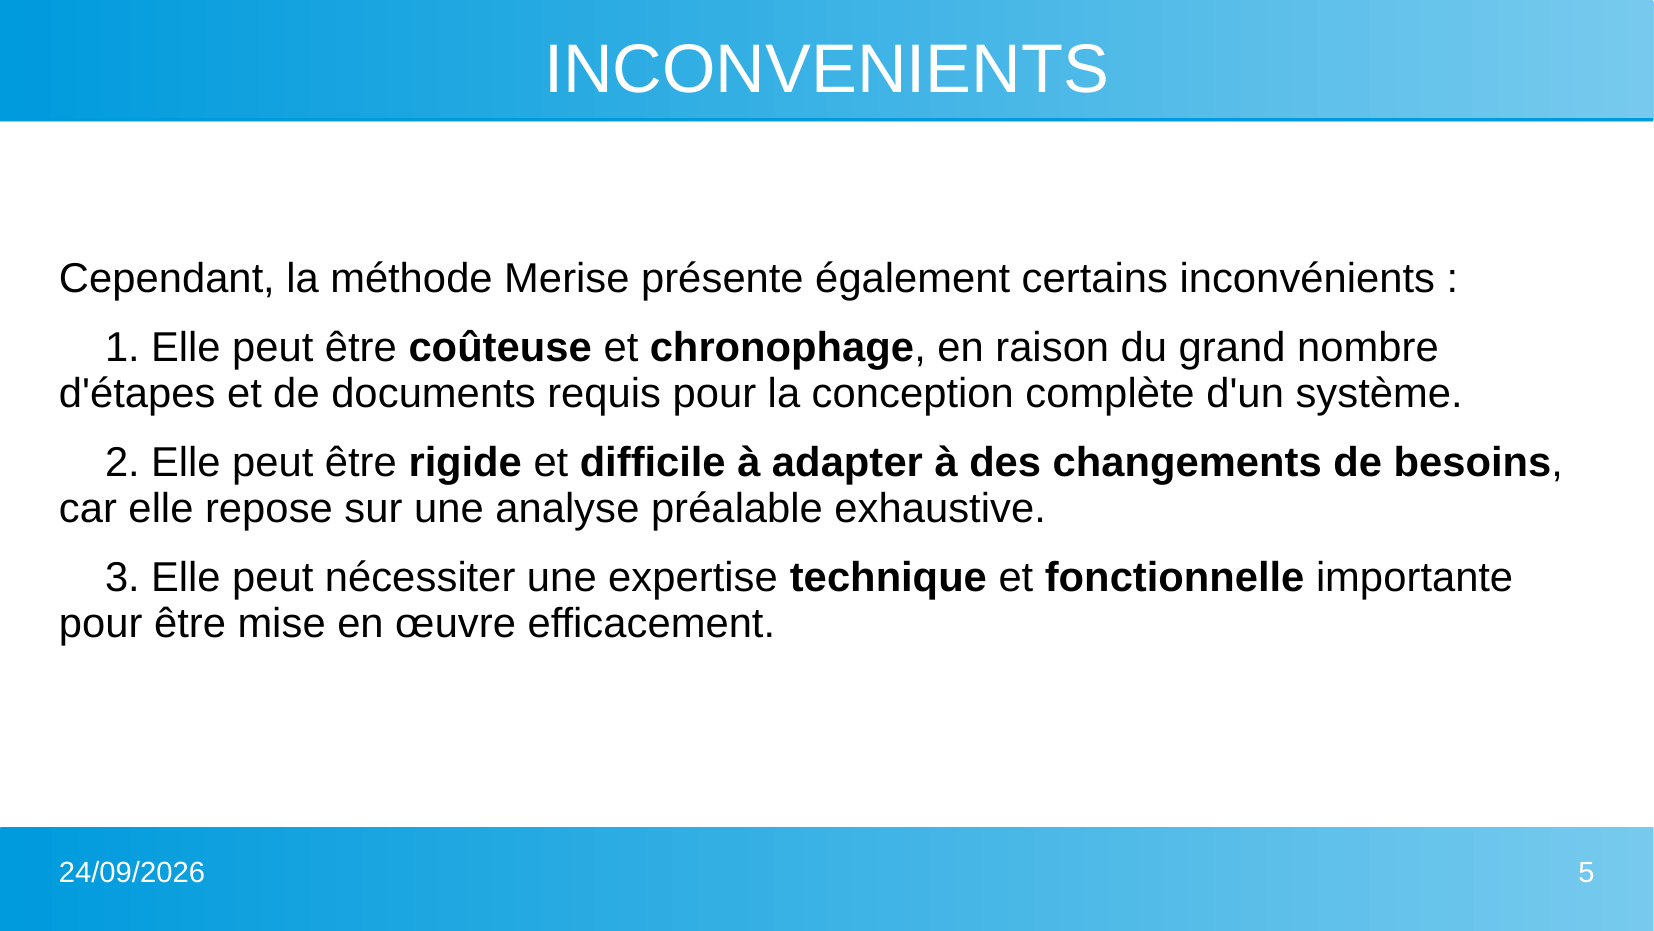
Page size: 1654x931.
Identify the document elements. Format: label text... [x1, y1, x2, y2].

list Cependant, la méthode Merise présente également certains inconvénients : 1. Elle peut être coûteuse et chronophage, en raison du grand nombre d'étapes et de documents requis pour la conception complète d'un système. 2. Elle peut être rigide et difficile à adapter à des changements de besoins, car elle repose sur une analyse préalable exhaustive. 3. Elle peut nécessiter une expertise technique et fonctionnelle importante pour être mise en œuvre efficacement. [59, 177, 1595, 768]
title INCONVENIENTS [59, 29, 1595, 108]
